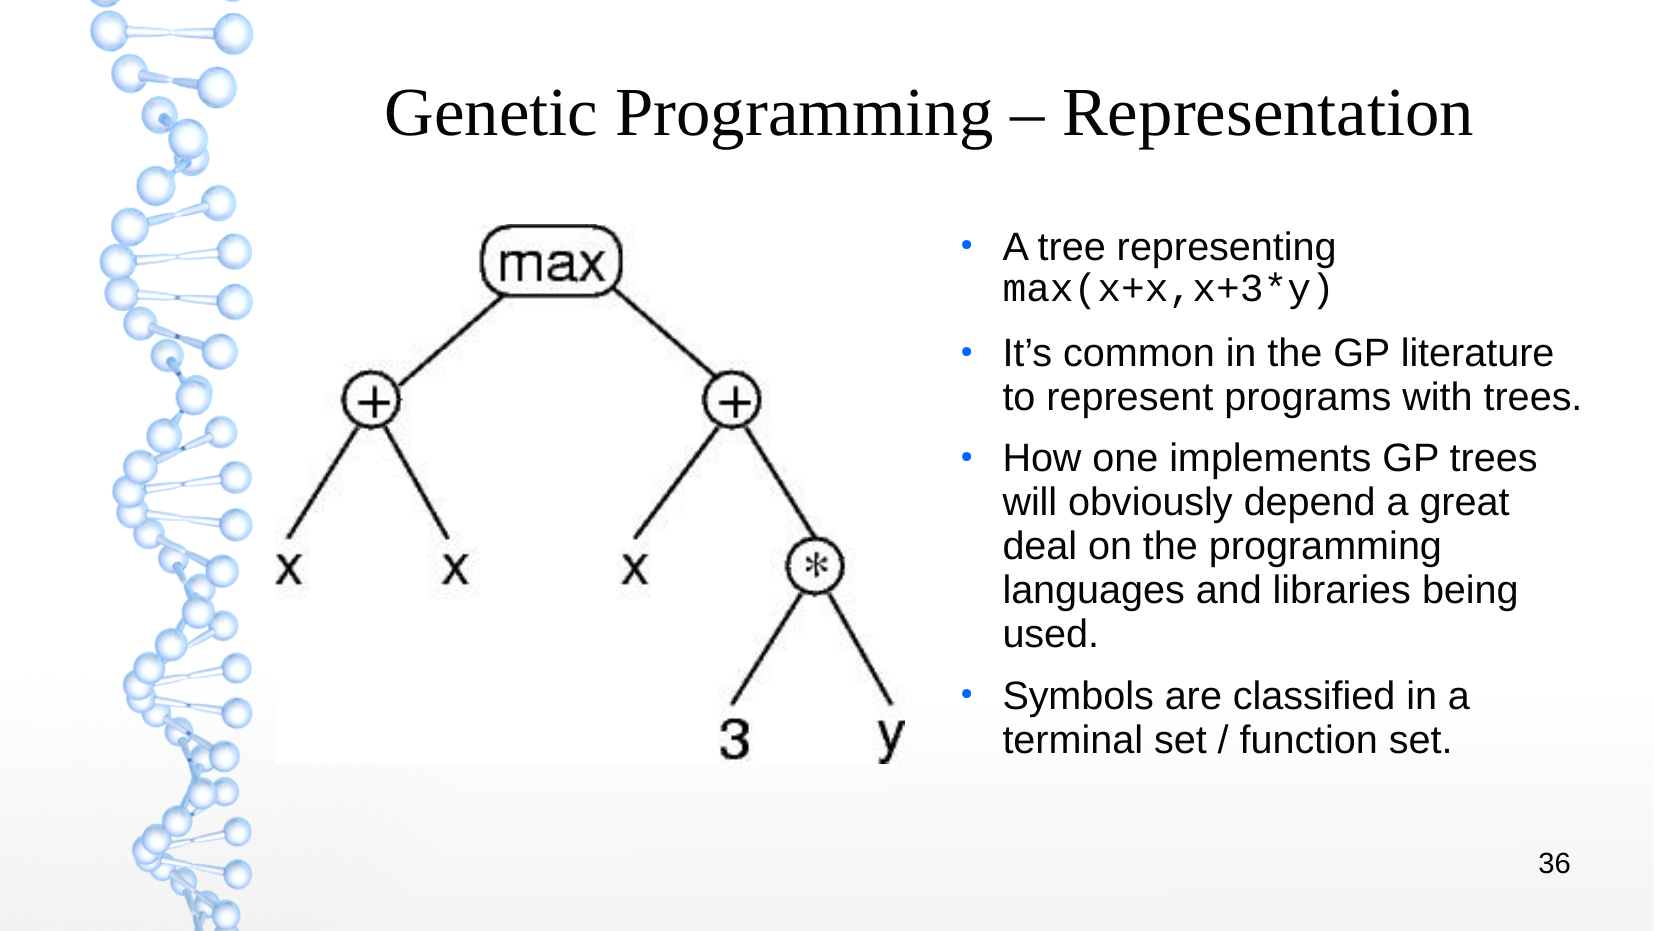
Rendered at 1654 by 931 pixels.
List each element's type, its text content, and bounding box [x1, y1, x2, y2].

title Genetic Programming – Representation [265, 35, 1595, 189]
list A tree representing max(x+x,x+3*y) It’s common in the GP literature to represent programs with trees. How one implements GP trees will obviously depend a great deal on the programming languages and libraries being used. Symbols are classified in a terminal set / function set. [946, 224, 1595, 764]
picture [0, 0, 1654, 931]
